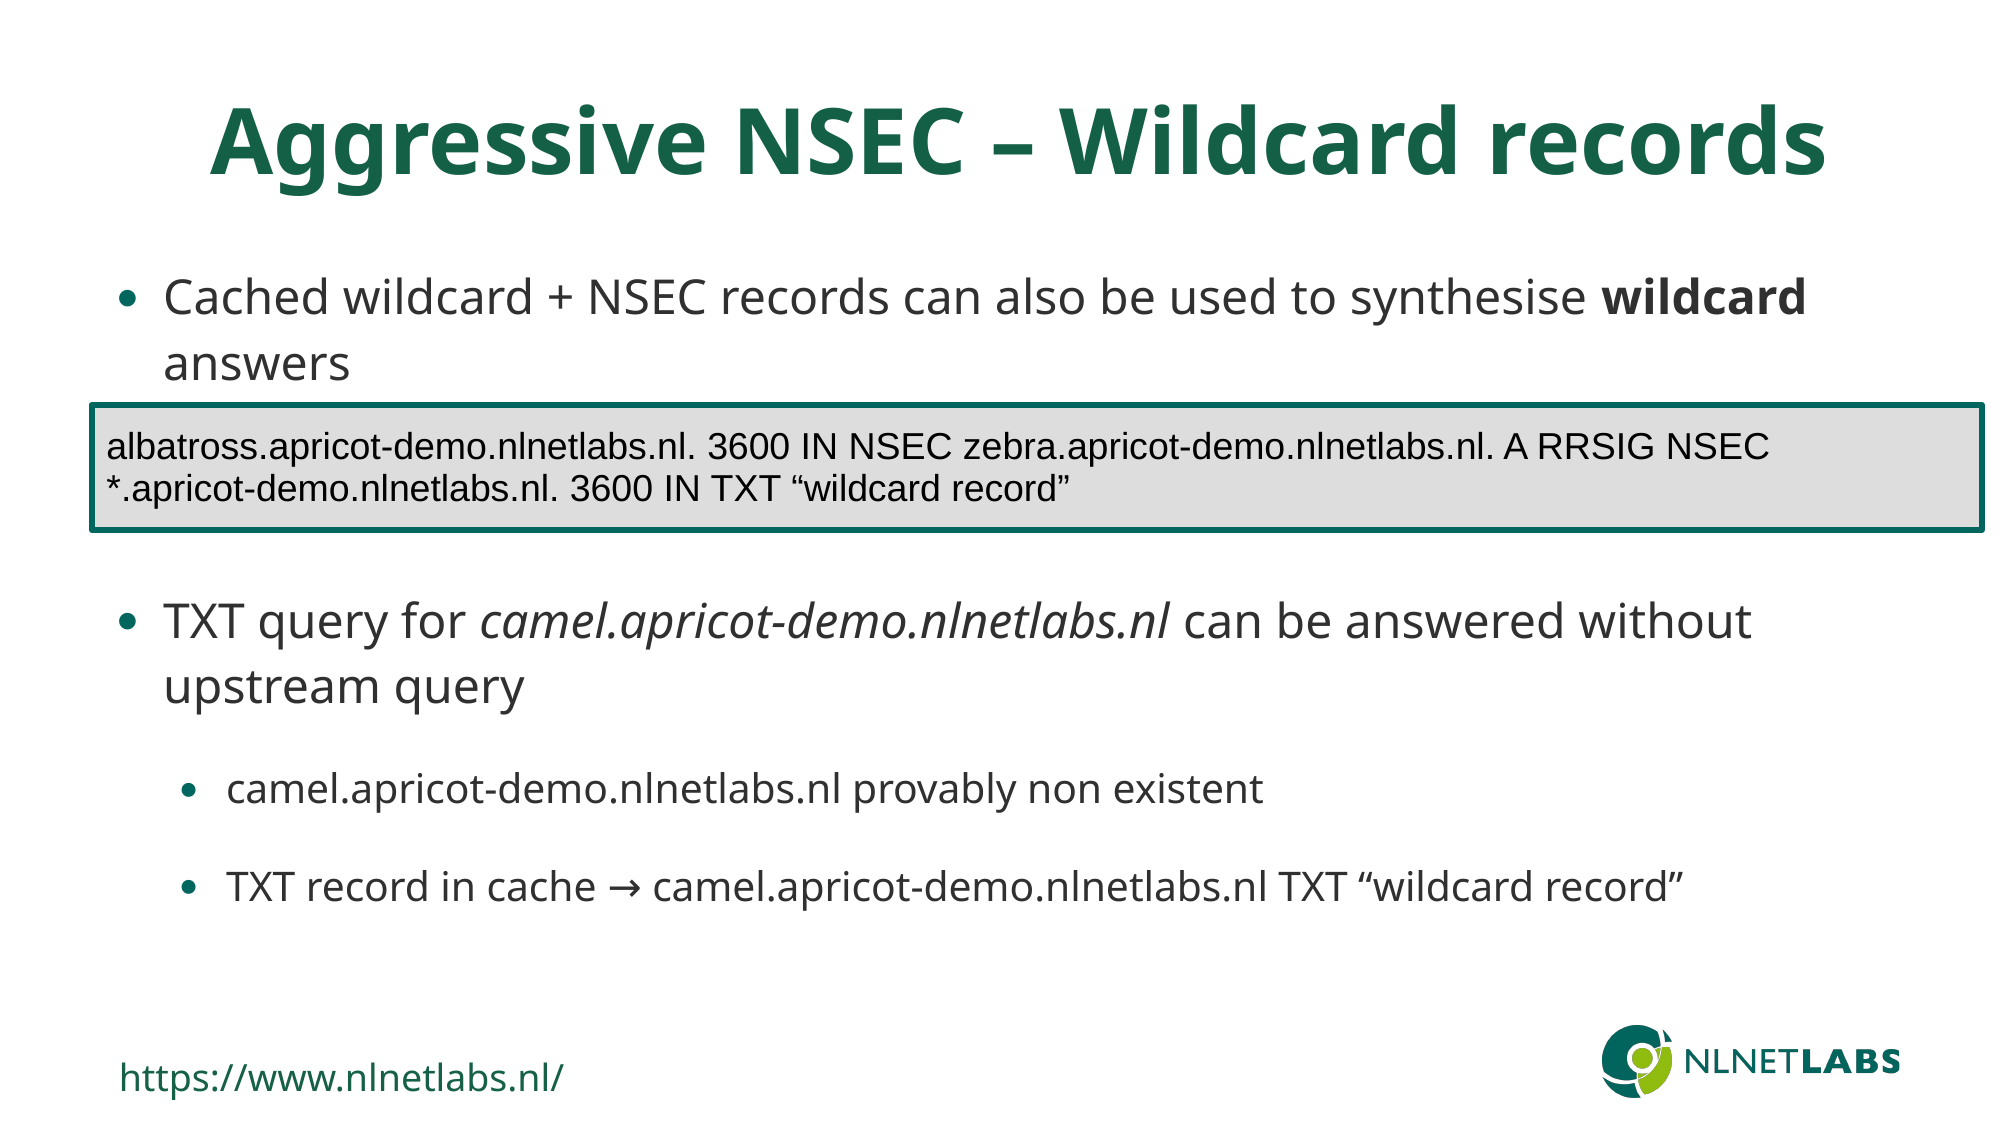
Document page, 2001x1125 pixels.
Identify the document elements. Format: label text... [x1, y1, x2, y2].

picture [1602, 1025, 1900, 1098]
list Cached wildcard + NSEC records can also be used to synthesise wildcard answers TXT query for camel.apricot-demo.nlnetlabs.nl can be answered without upstream query camel.apricot-demo.nlnetlabs.nl provably non existent TXT record in cache → camel.apricot-demo.nlnetlabs.nl TXT “wildcard record” [99, 263, 1900, 404]
text_box albatross.apricot-demo.nlnetlabs.nl. 3600 IN NSEC zebra.apricot-demo.nlnetlabs.nl. A RRSIG NSEC *.apricot-demo.nlnetlabs.nl. 3600 IN TXT “wildcard record” [91, 404, 1982, 530]
title Aggressive NSEC – Wildcard records [210, 44, 1900, 233]
list Cached wildcard + NSEC records can also be used to synthesise wildcard answers TXT query for camel.apricot-demo.nlnetlabs.nl can be answered without upstream query camel.apricot-demo.nlnetlabs.nl provably non existent TXT record in cache → camel.apricot-demo.nlnetlabs.nl TXT “wildcard record” [99, 530, 1900, 916]
